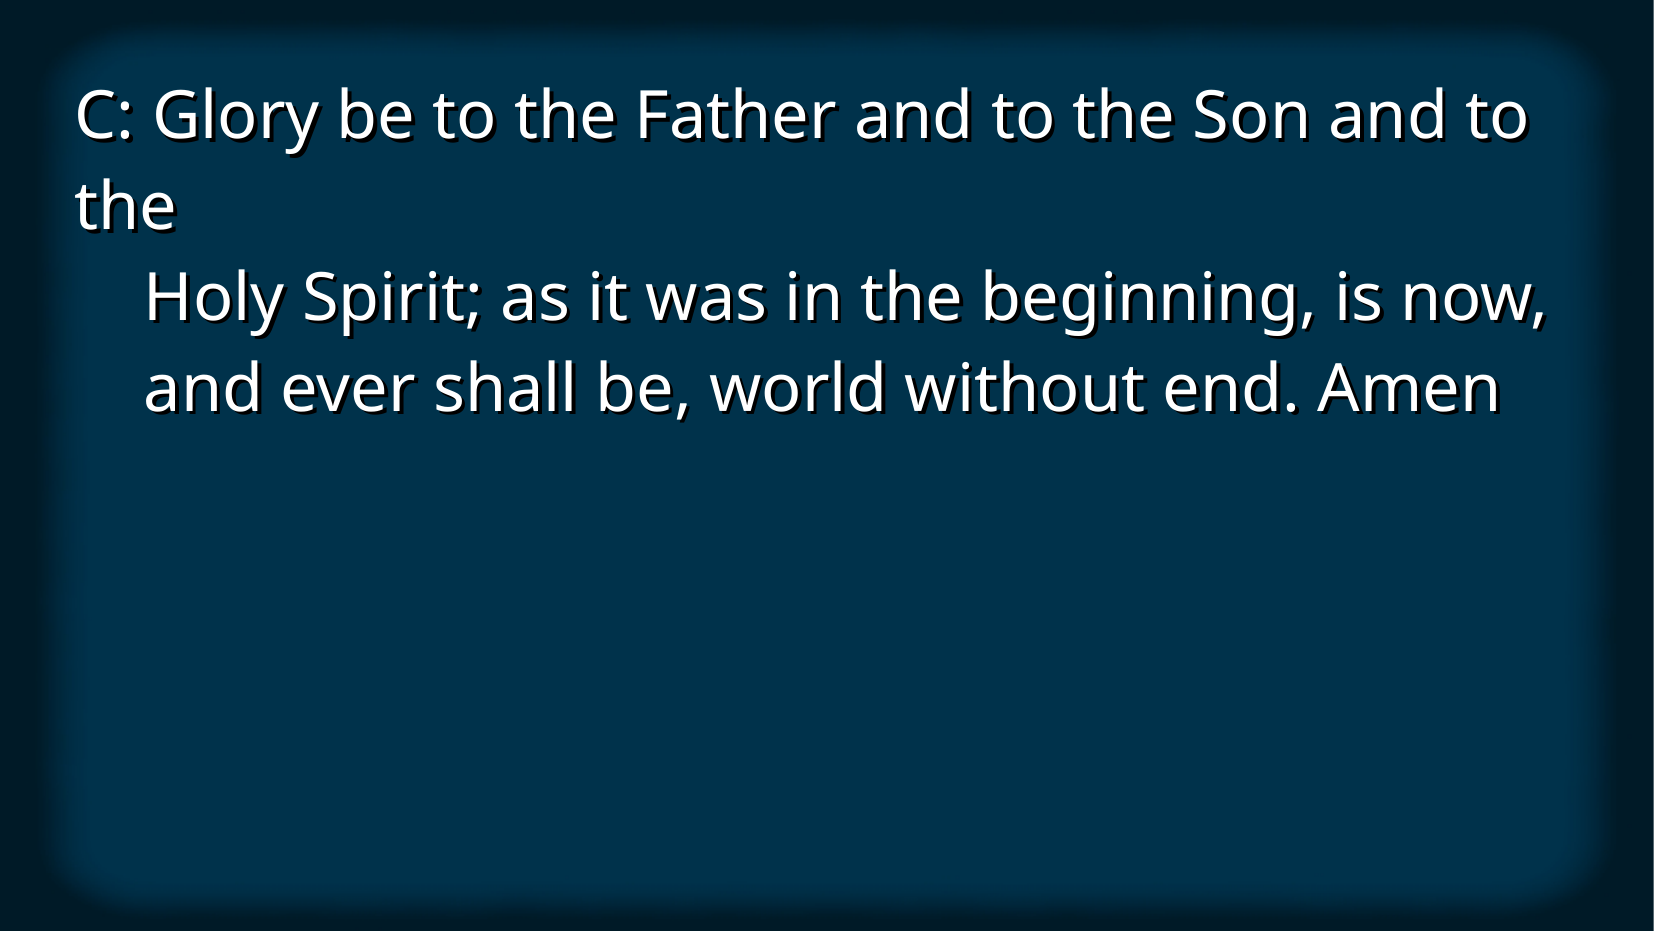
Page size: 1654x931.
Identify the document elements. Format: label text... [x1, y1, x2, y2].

text_box C: Glory be to the Father and to the Son and to the Holy Spirit; as it was in the beginning, is now, and ever shall be, world without end. Amen [60, 60, 1591, 342]
picture [0, 0, 1654, 931]
